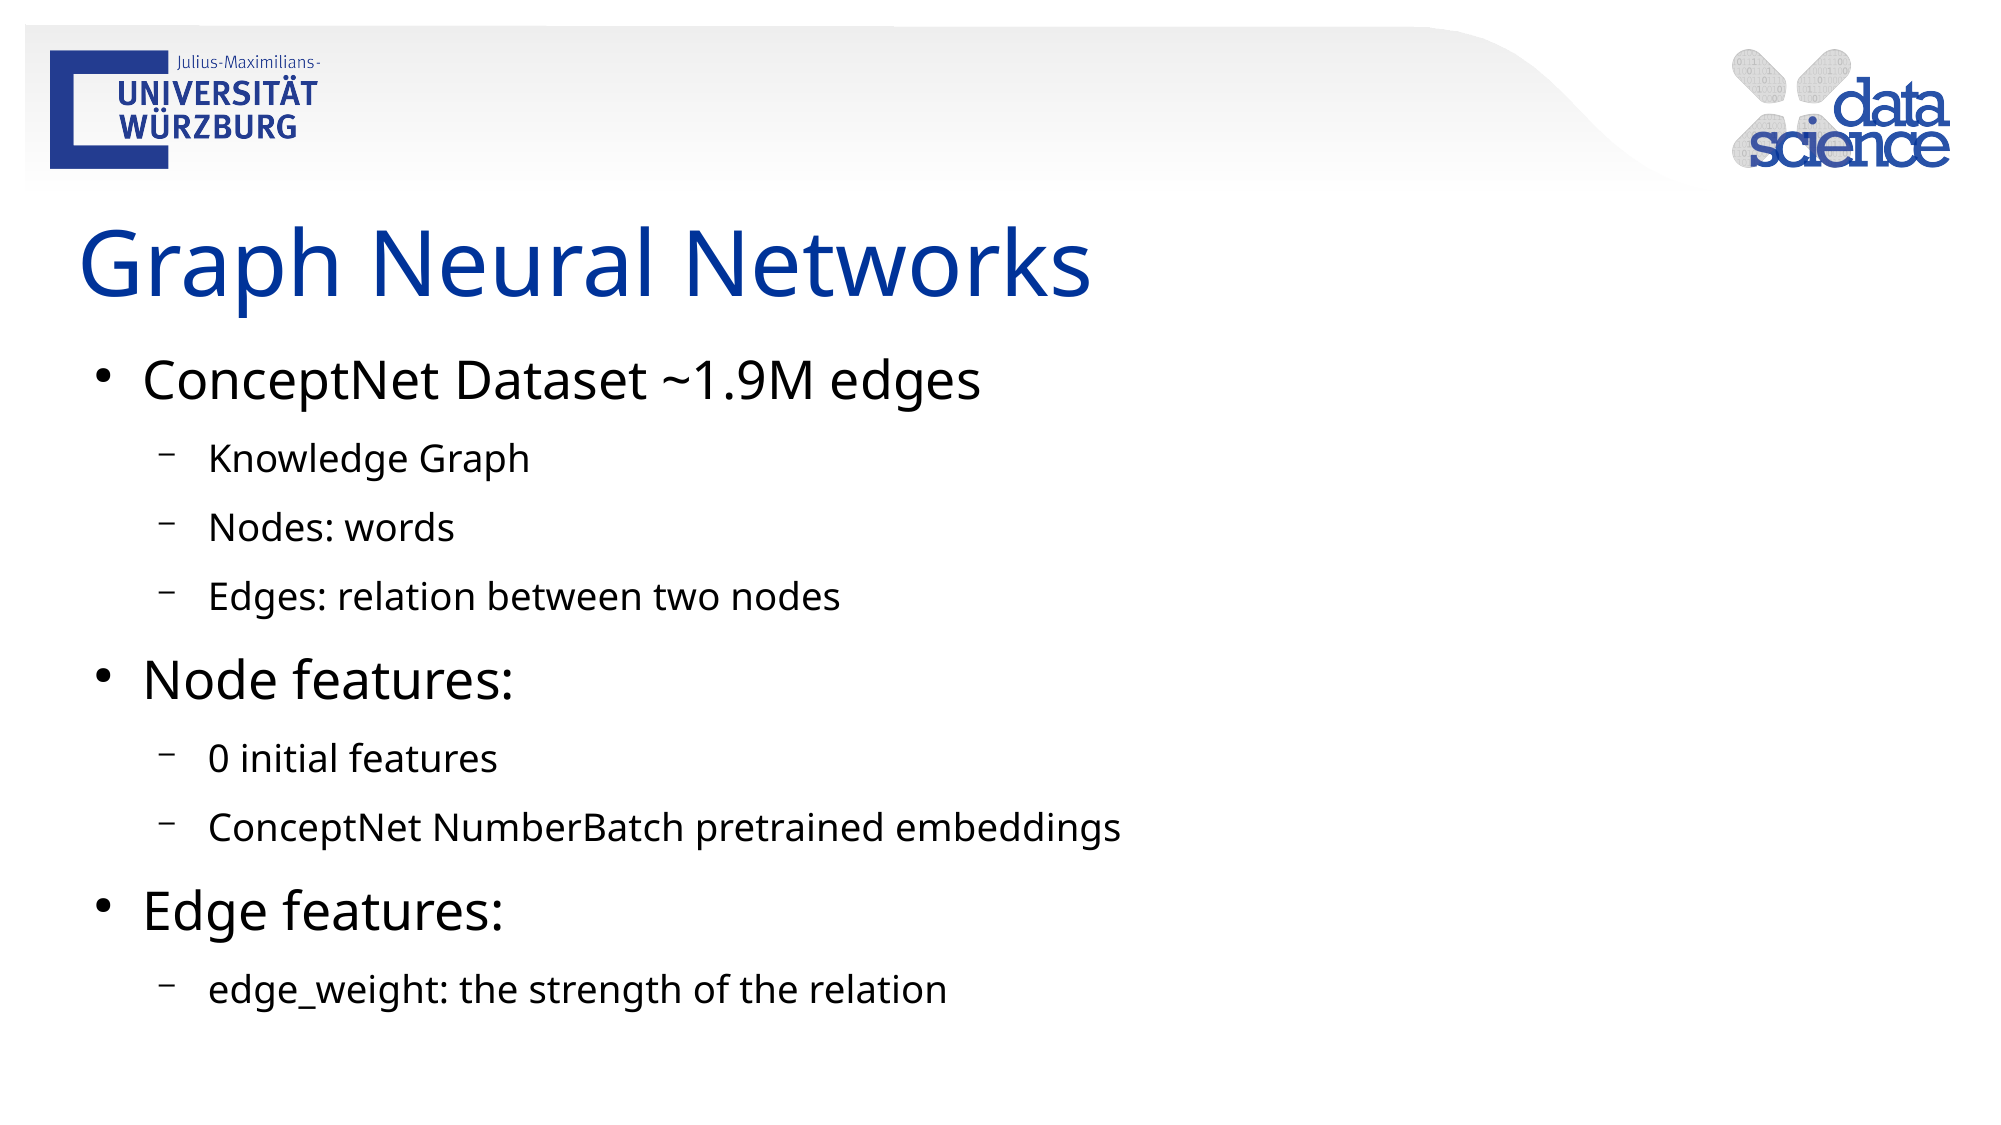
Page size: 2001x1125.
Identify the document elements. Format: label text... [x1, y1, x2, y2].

list ConceptNet Dataset ~1.9M edges Knowledge Graph Nodes: words Edges: relation between two nodes Node features: 0 initial features ConceptNet NumberBatch pretrained embeddings Edge features: edge_weight: the strength of the relation [77, 347, 1901, 1014]
picture [1732, 49, 1950, 168]
title Graph Neural Networks [77, 198, 1901, 324]
picture [50, 50, 321, 169]
